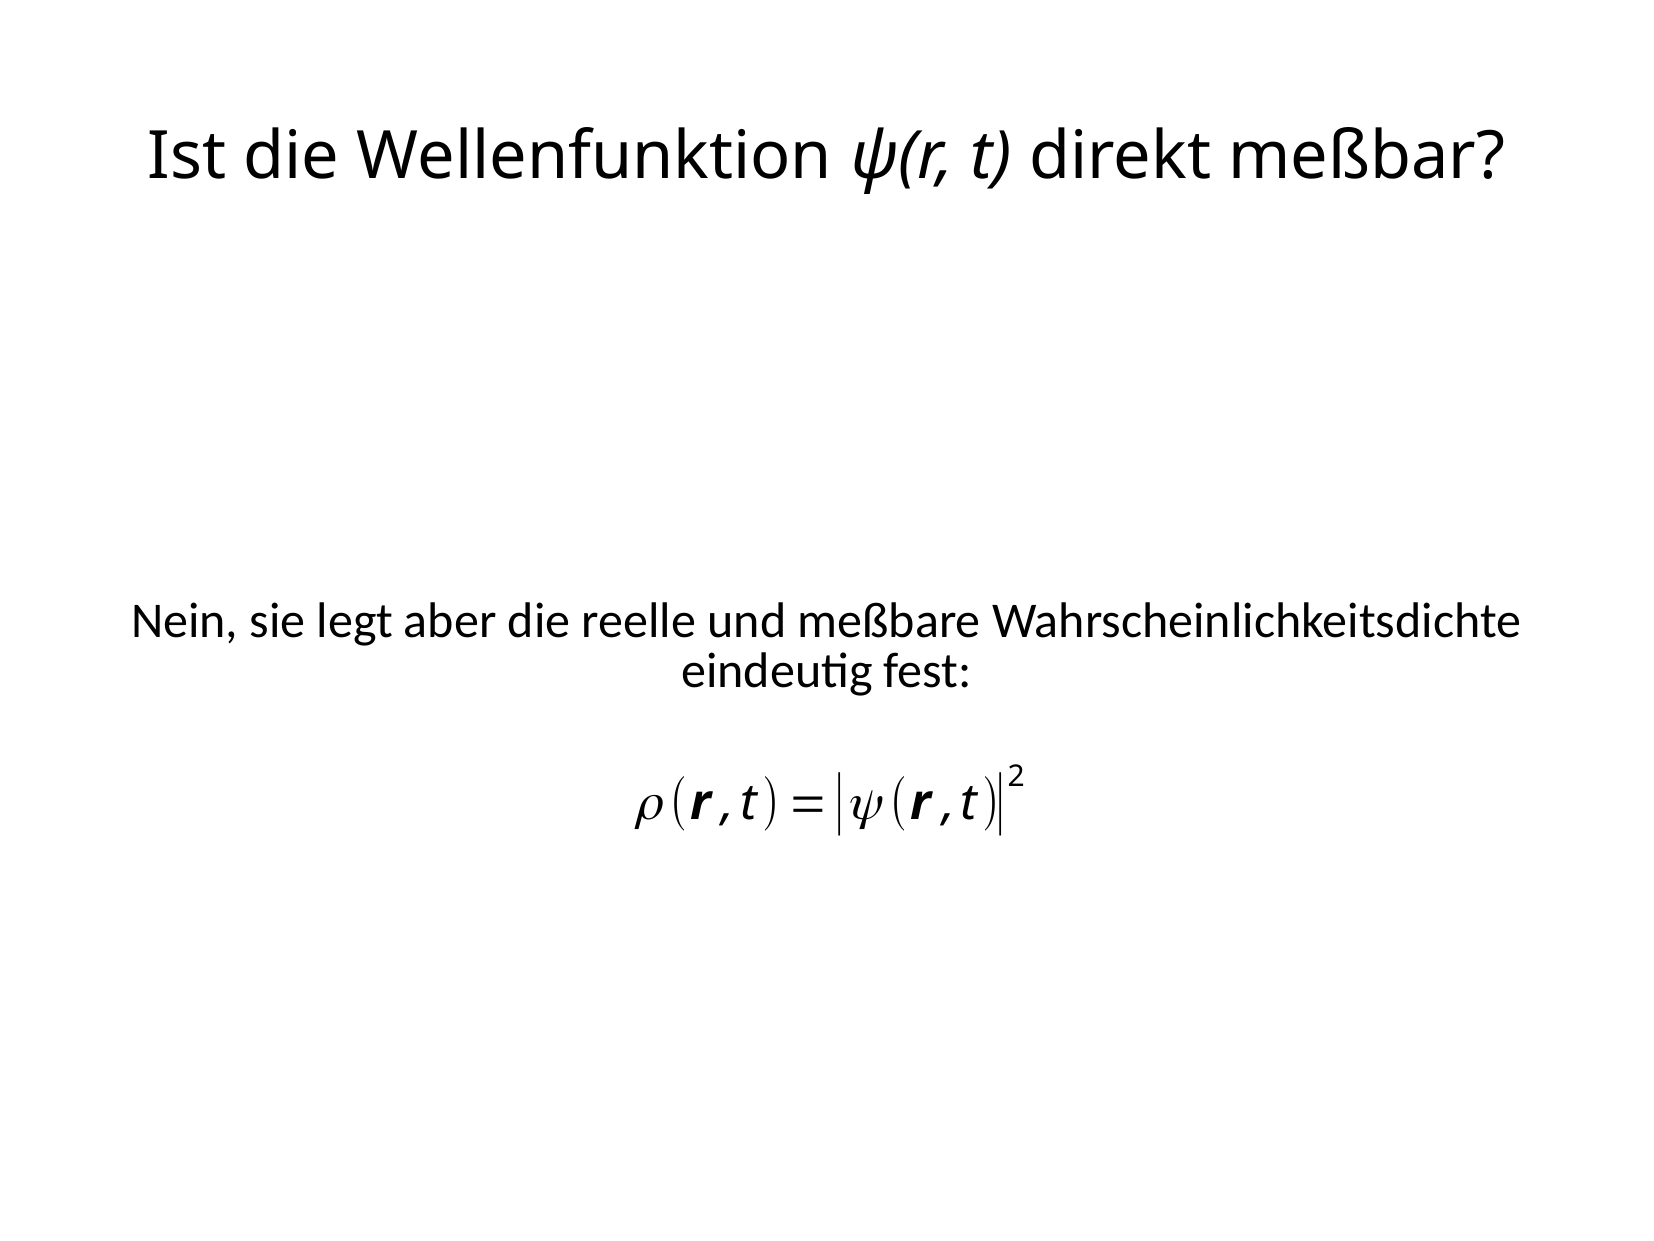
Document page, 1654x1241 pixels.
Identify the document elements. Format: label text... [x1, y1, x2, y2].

chart [624, 758, 1029, 837]
title Ist die Wellenfunktion ψ(r, t) direkt meßbar? [82, 49, 1571, 257]
subtitle Nein, sie legt aber die reelle und meßbare Wahrscheinlichkeitsdichte eindeutig fest: [82, 290, 1571, 1010]
